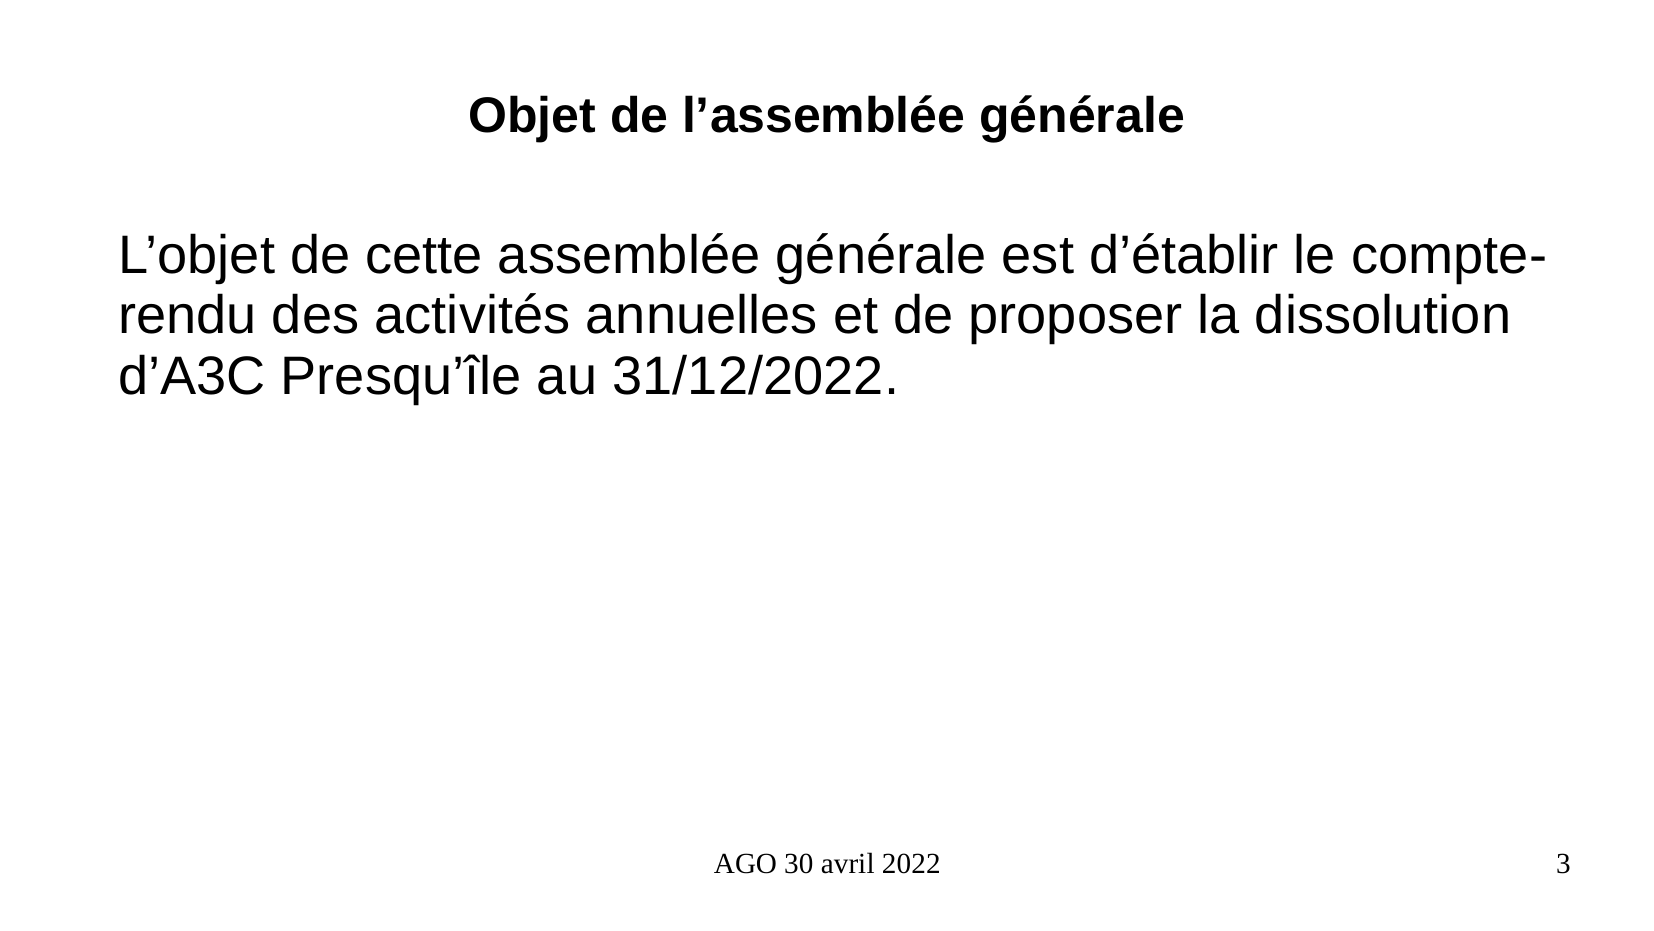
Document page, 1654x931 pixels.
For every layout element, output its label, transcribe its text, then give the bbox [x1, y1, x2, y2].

list L’objet de cette assemblée générale est d’établir le compte-rendu des activités annuelles et de proposer la dissolution d’A3C Presqu’île au 31/12/2022. [82, 224, 1571, 764]
text_box [82, 37, 1571, 193]
